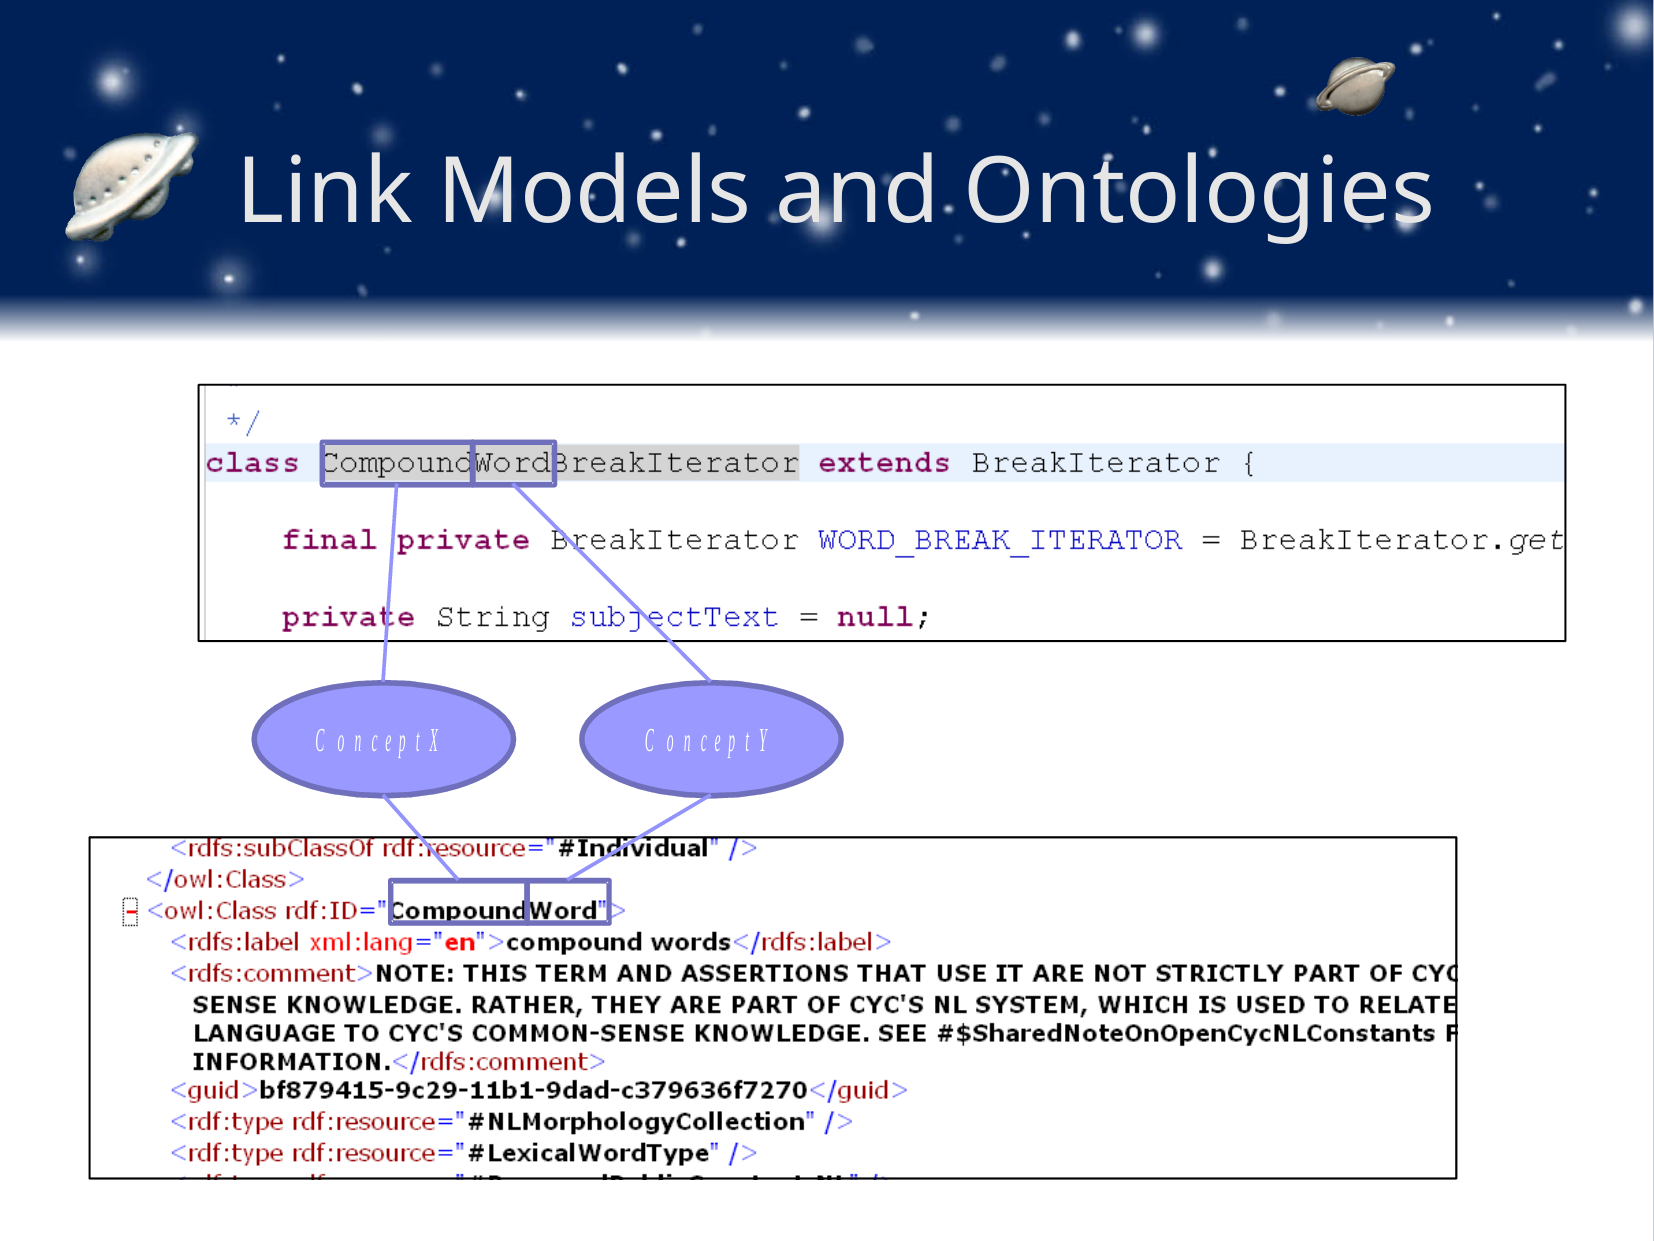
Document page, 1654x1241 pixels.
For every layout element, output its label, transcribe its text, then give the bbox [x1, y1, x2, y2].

picture [88, 383, 1569, 1182]
picture [0, 0, 1654, 295]
title Link Models and Ontologies [121, 135, 1534, 239]
text_box [0, 295, 1654, 1241]
